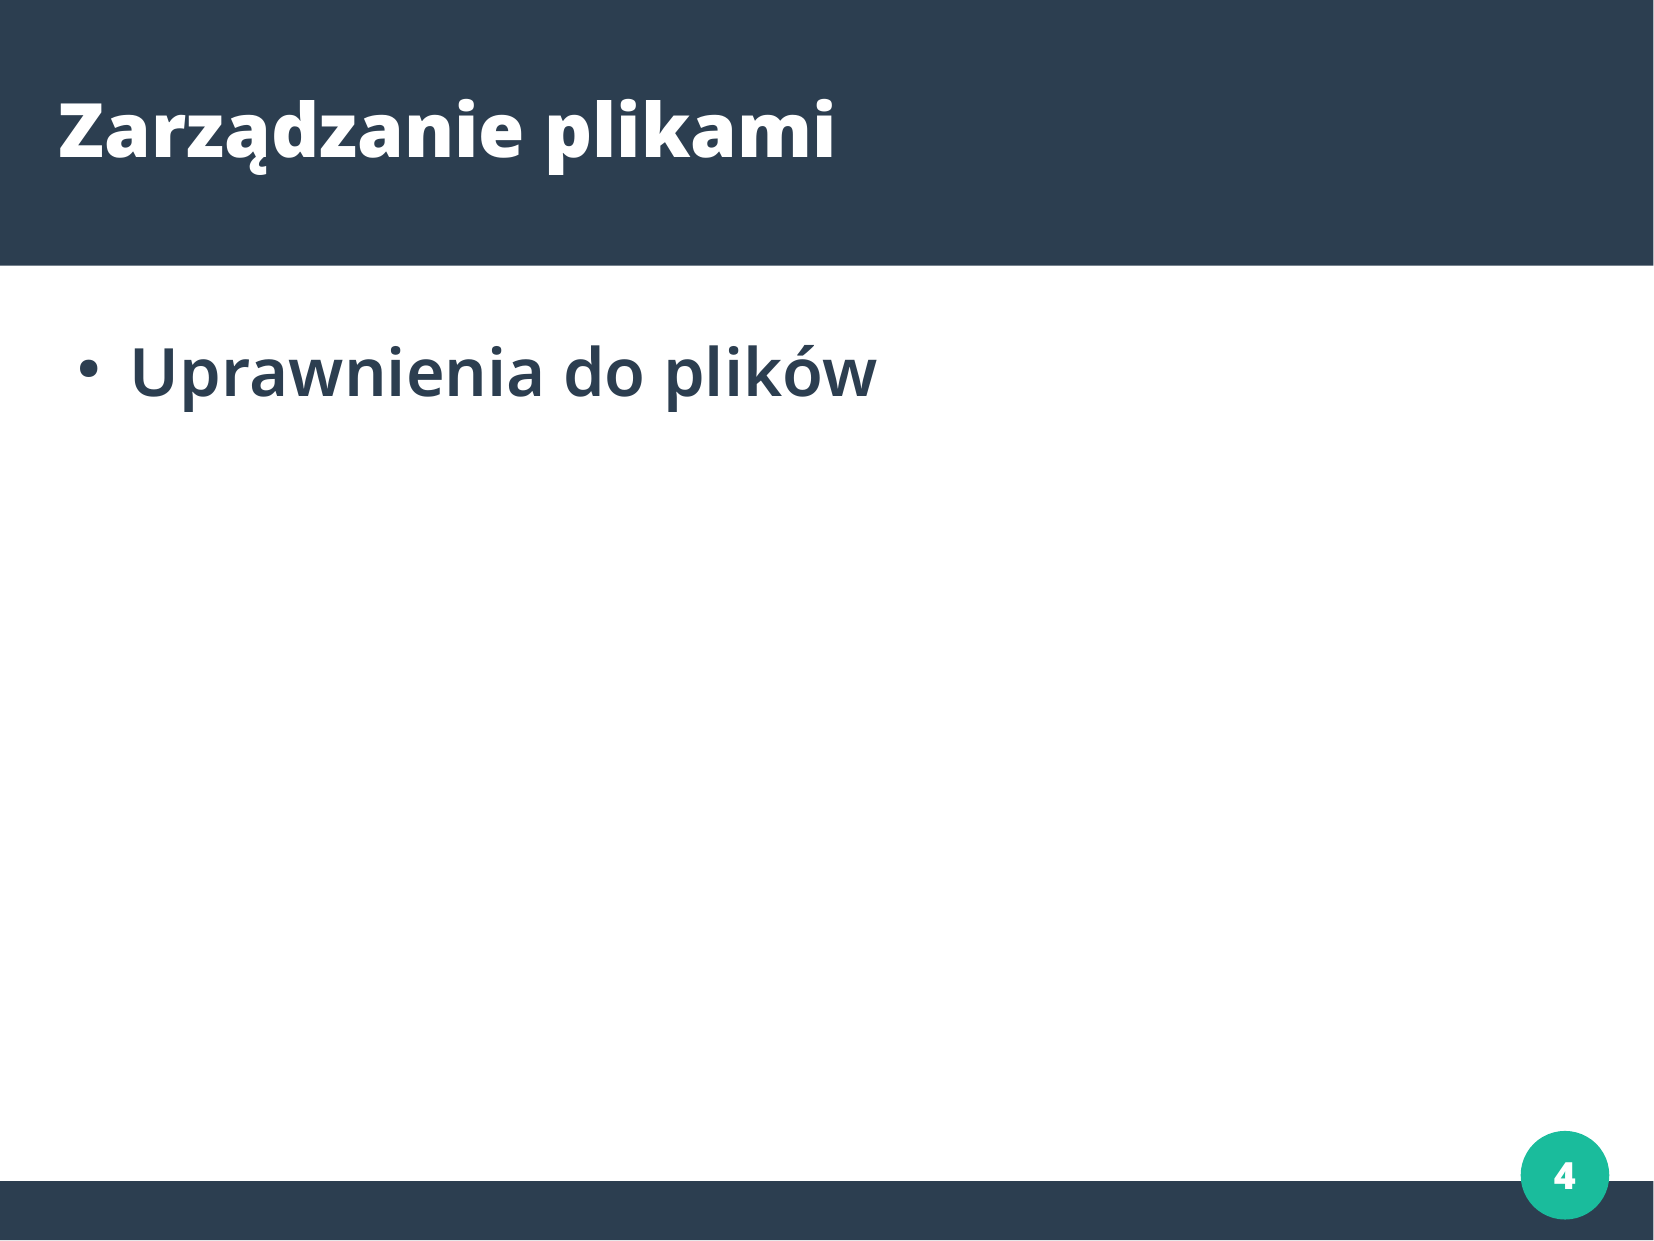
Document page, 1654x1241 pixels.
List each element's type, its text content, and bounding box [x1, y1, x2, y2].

list Uprawnienia do plików [59, 324, 1595, 1152]
title Zarządzanie plikami [59, 49, 1595, 207]
